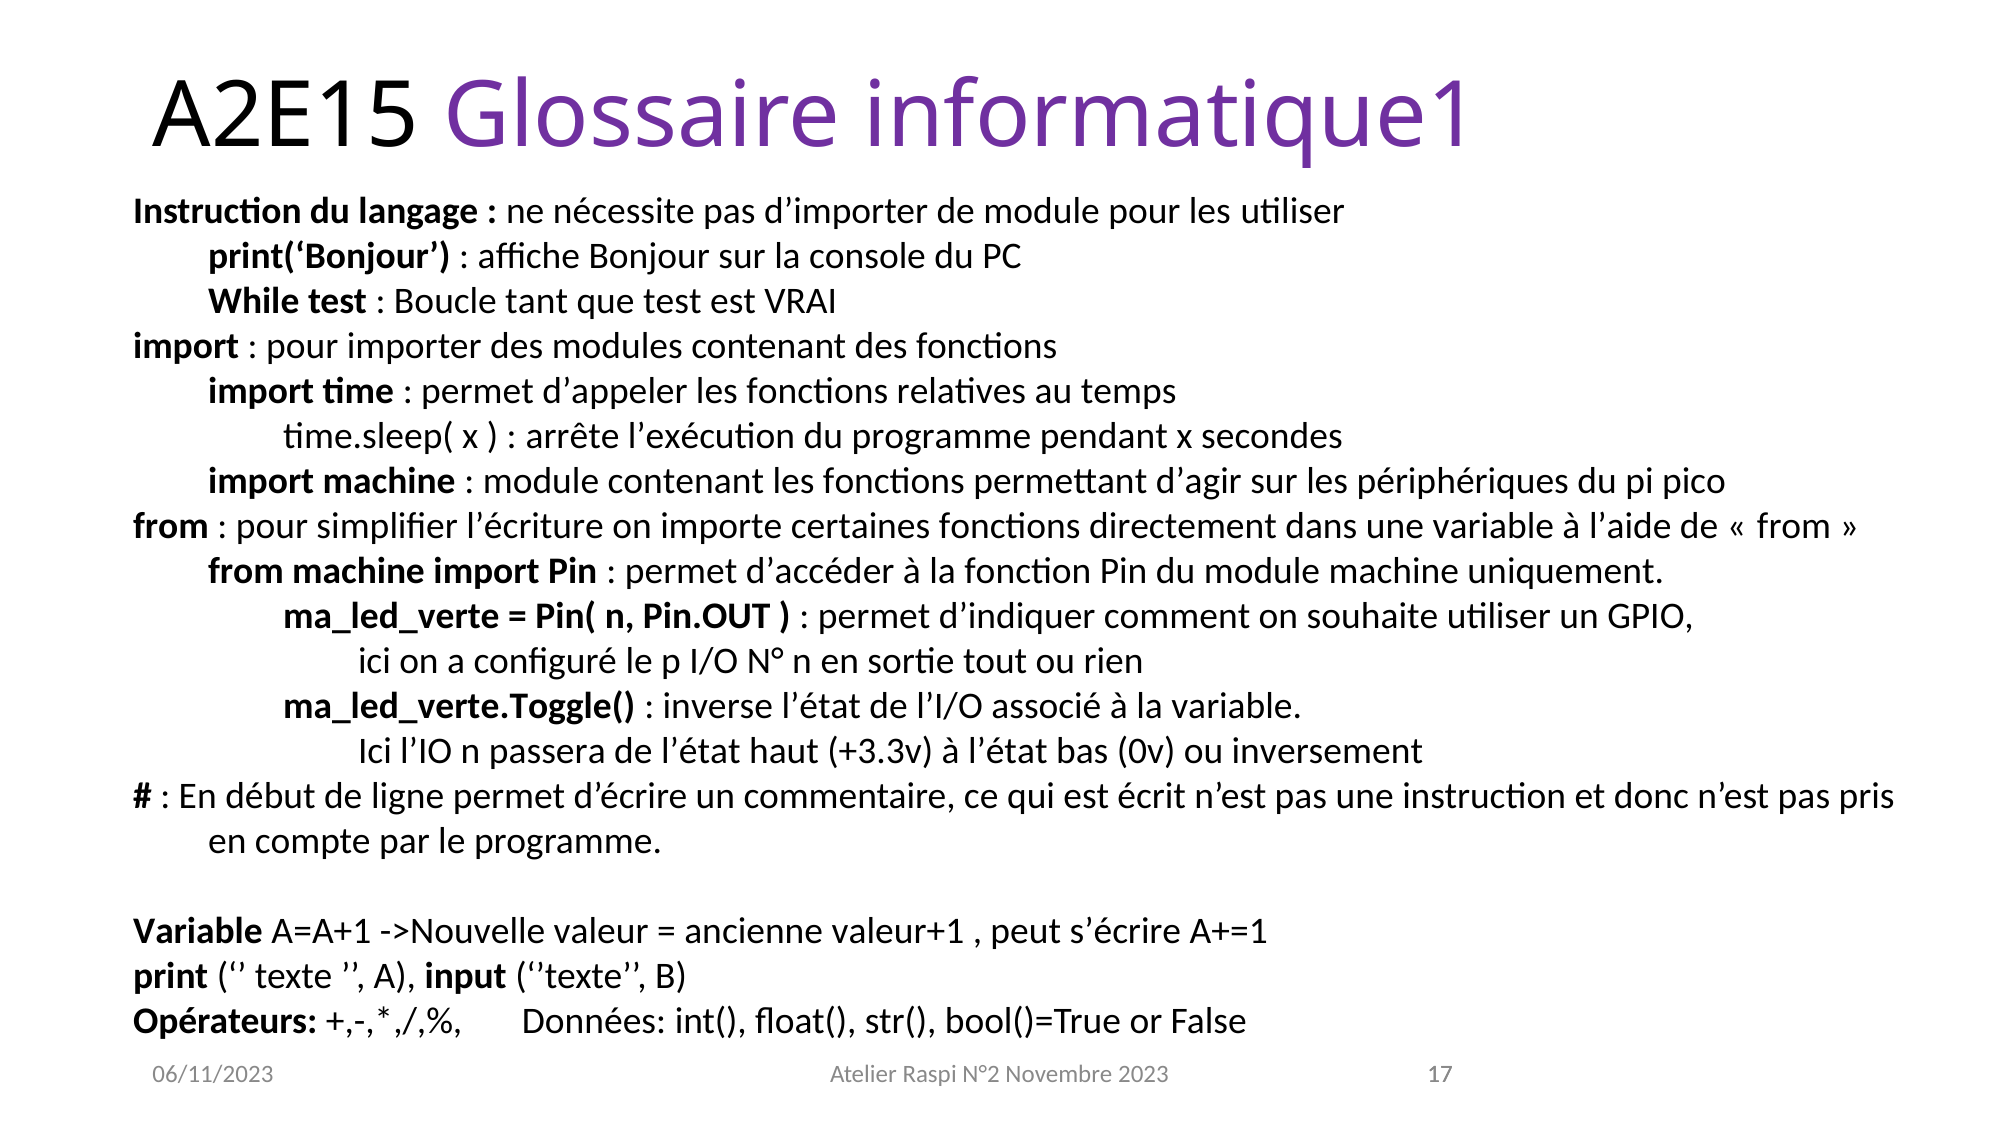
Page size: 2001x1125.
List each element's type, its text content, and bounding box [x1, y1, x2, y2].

text_box Instruction du langage : ne nécessite pas d’importer de module pour les utiliser print(‘Bonjour’) : affiche Bonjour sur la console du PC While test : Boucle tant que test est VRAI import : pour importer des modules contenant des fonctions import time : permet d’appeler les fonctions relatives au temps time.sleep( x ) : arrête l’exécution du programme pendant x secondes import machine : module contenant les fonctions permettant d’agir sur les périphériques du pi pico from : pour simplifier l’écriture on importe certaines fonctions directement dans une variable à l’aide de « from » from machine import Pin : permet d’accéder à la fonction Pin du module machine uniquement. ma_led_verte = Pin( n, Pin.OUT ) : permet d’indiquer comment on souhaite utiliser un GPIO, ici on a configuré le p I/O N° n en sortie tout ou rien ma_led_verte.Toggle() : inverse l’état de l’I/O associé à la variable. Ici l’IO n passera de l’état haut (+3.3v) à l’état bas (0v) ou inversement # : En début de ligne permet d’écrire un commentaire, ce qui est écrit n’est pas une instruction et donc n’est pas pris en compte par le programme. Variable A=A+1 ->Nouvelle valeur = ancienne valeur+1 , peut s’écrire A+=1 print (‘’ texte ’’, A), input (‘’texte’’, B) Opérateurs: +,-,*,/,%, Données: int(), float(), str(), bool()=True or False [118, 178, 1925, 1125]
text_box Atelier Raspi N°2 Novembre 2023 [662, 1042, 1338, 1103]
text_box A2E15 Glossaire informatique1 [137, 59, 1863, 166]
text_box [1412, 1042, 1863, 1103]
text_box 06/11/2023 [137, 1042, 588, 1103]
